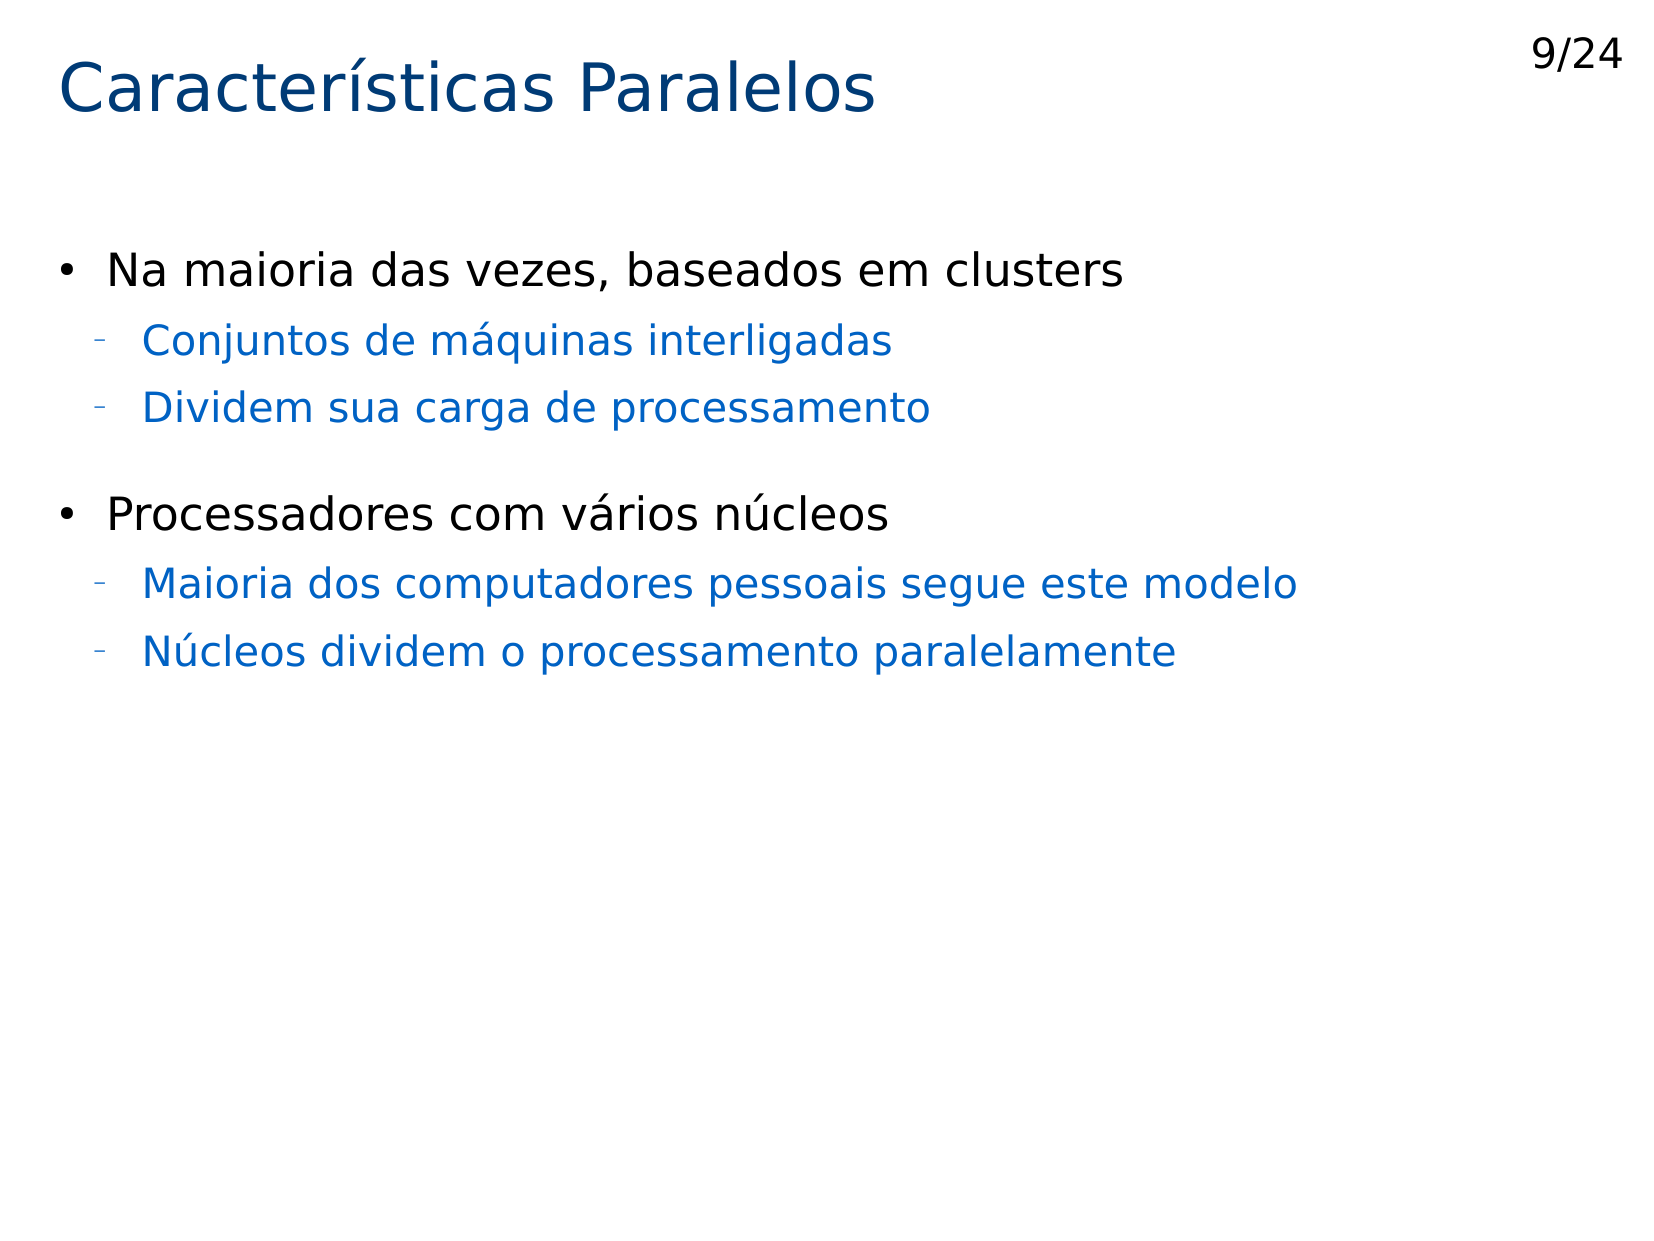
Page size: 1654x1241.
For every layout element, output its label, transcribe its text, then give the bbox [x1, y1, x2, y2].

title Características Paralelos [59, 29, 1506, 148]
list Na maioria das vezes, baseados em clusters Conjuntos de máquinas interligadas Dividem sua carga de processamento Processadores com vários núcleos Maioria dos computadores pessoais segue este modelo Núcleos dividem o processamento paralelamente [59, 236, 1595, 1211]
